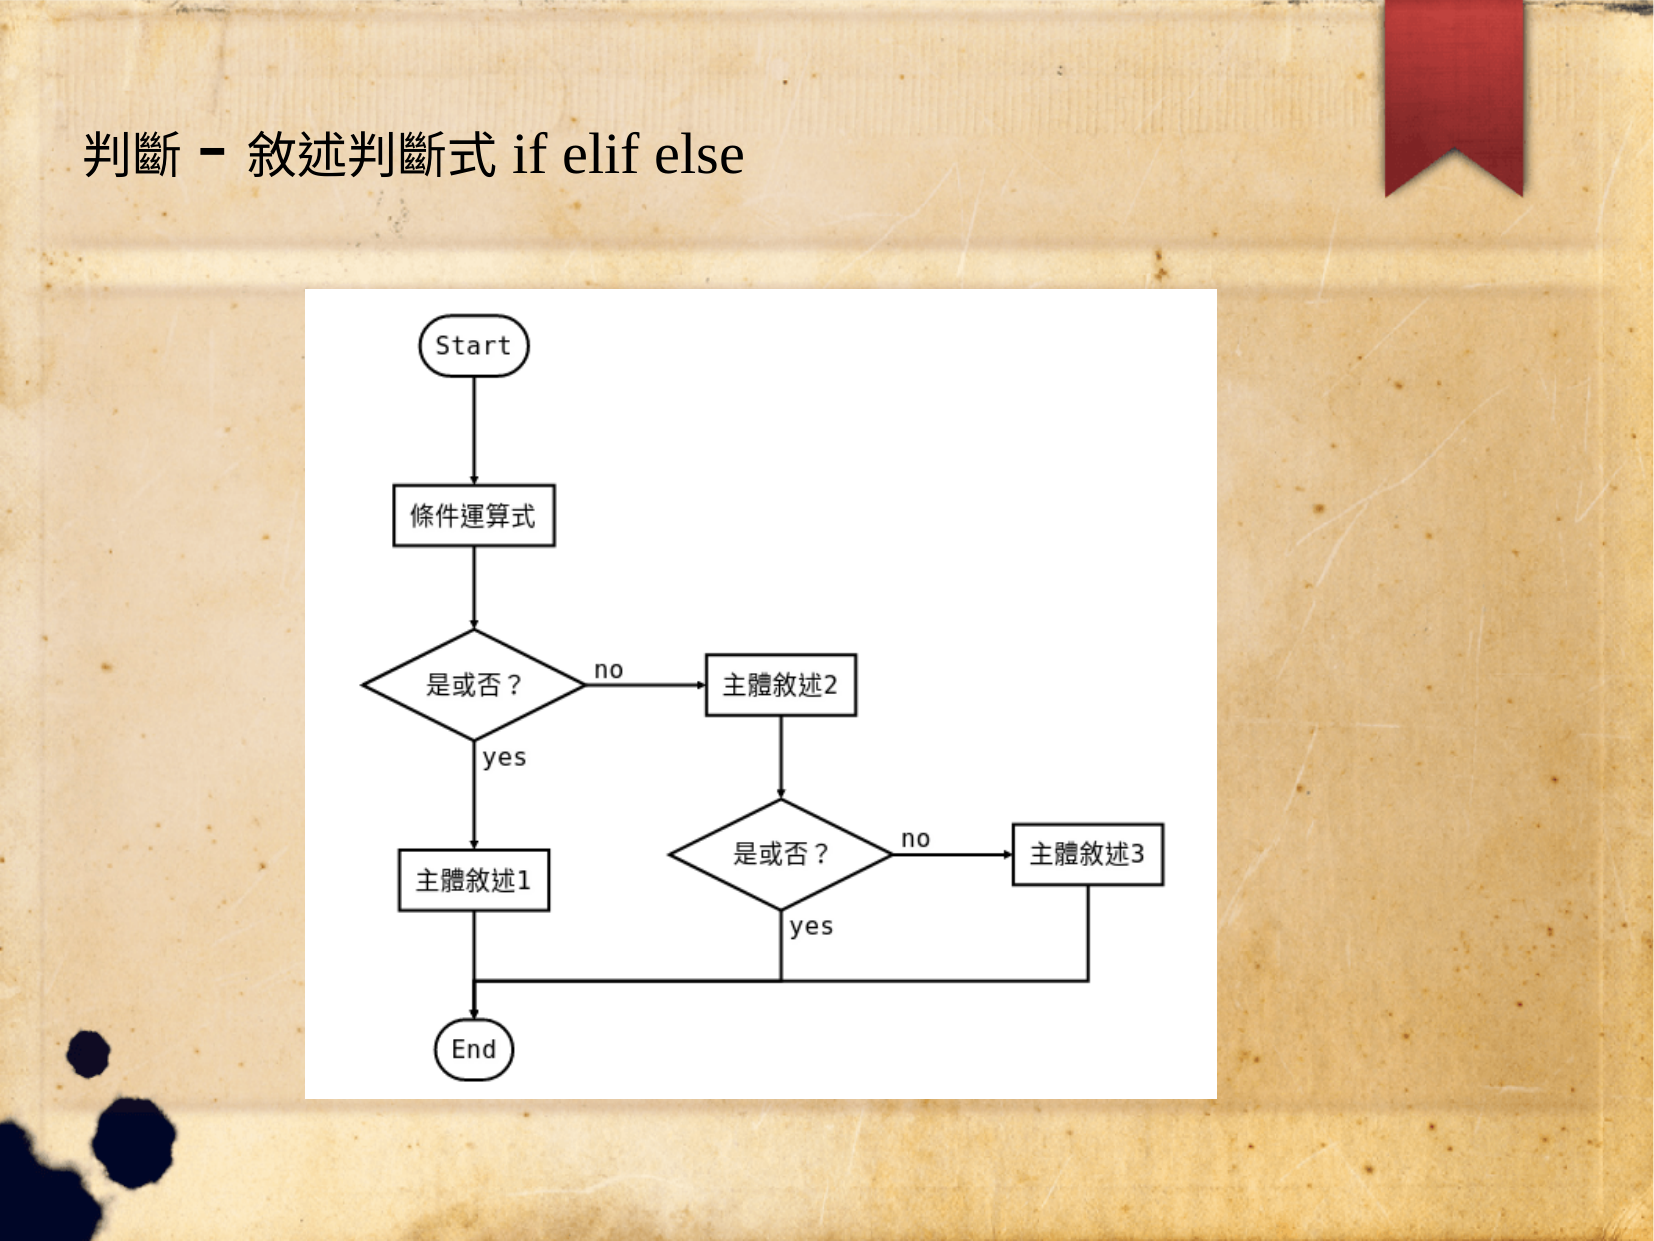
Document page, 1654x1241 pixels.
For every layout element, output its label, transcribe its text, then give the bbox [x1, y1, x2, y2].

picture [0, 0, 1654, 1241]
title 判斷-敘述判斷式if elif else [82, 49, 1347, 237]
